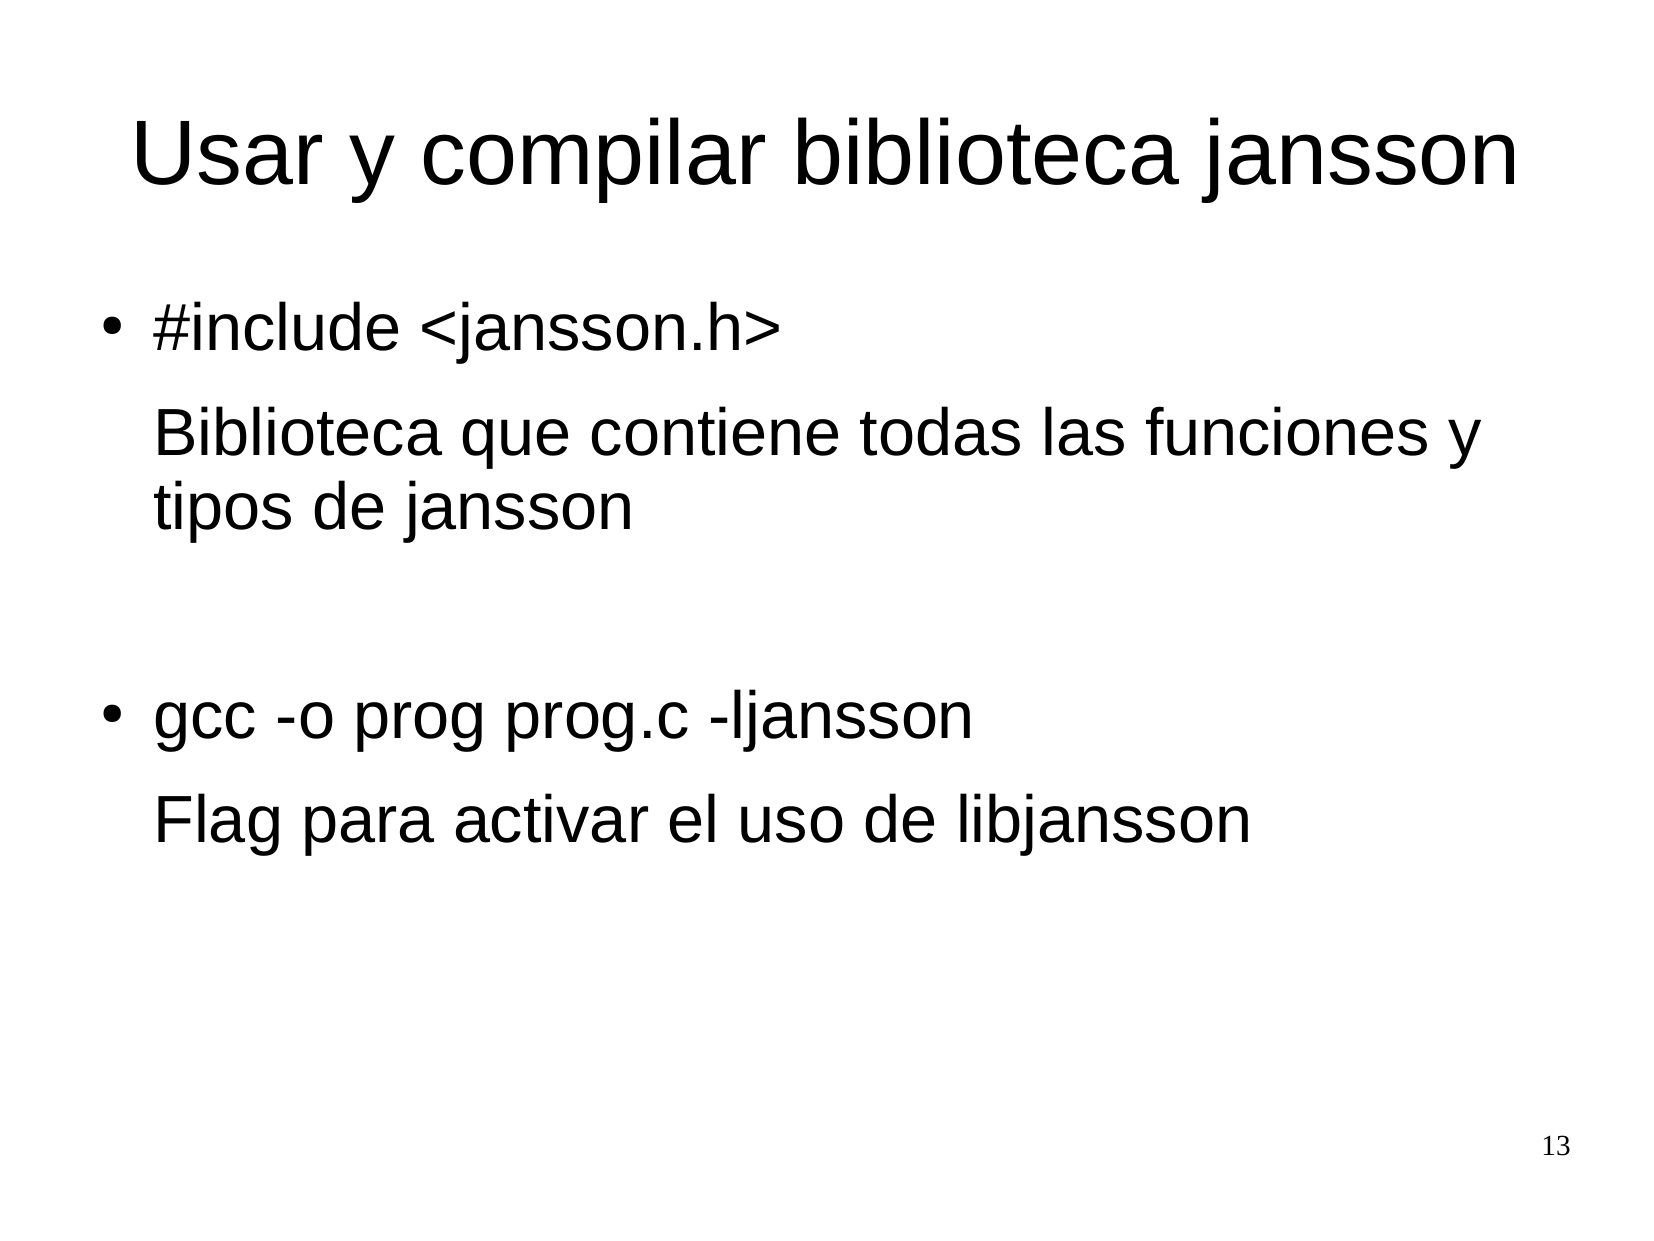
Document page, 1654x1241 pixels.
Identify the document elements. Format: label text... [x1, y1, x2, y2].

list #include <jansson.h> Biblioteca que contiene todas las funciones y tipos de jansson gcc -o prog prog.c -ljansson Flag para activar el uso de libjansson [82, 290, 1538, 1010]
title Usar y compilar biblioteca jansson [82, 49, 1571, 257]
